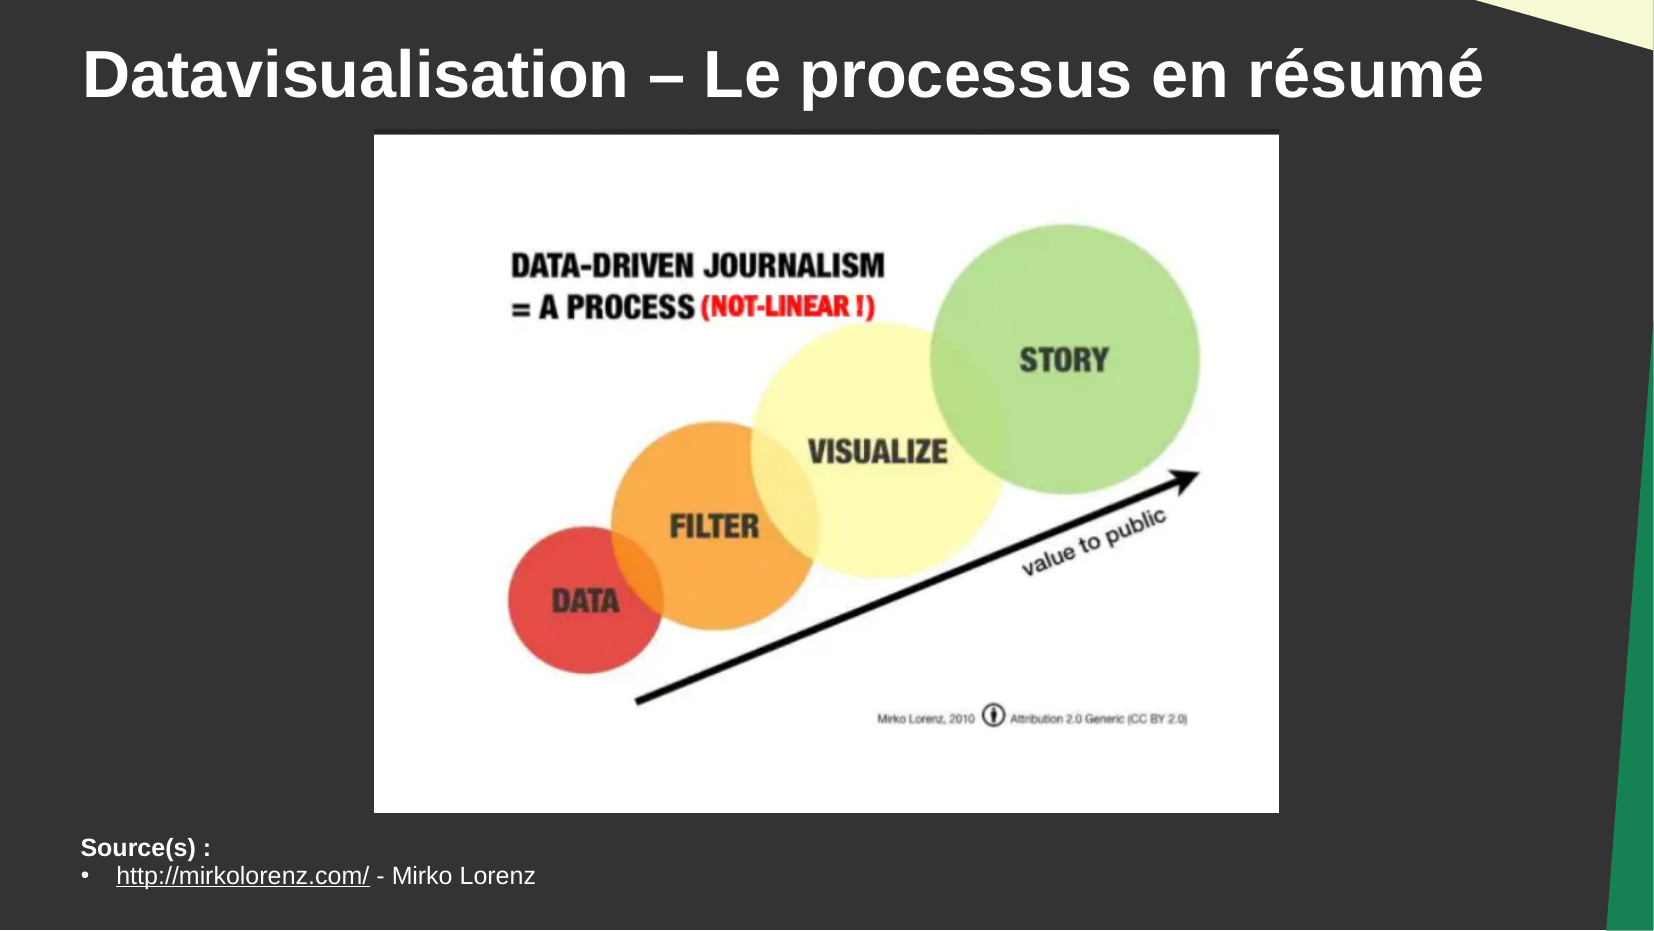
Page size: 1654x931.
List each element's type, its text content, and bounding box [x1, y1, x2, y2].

title Datavisualisation – Le processus en résumé [82, 37, 1571, 122]
text_box Source(s) : http://mirkolorenz.com/ - Mirko Lorenz [65, 826, 1483, 926]
text_box [1475, 0, 1654, 51]
text_box [1606, 313, 1654, 931]
picture [374, 129, 1279, 813]
